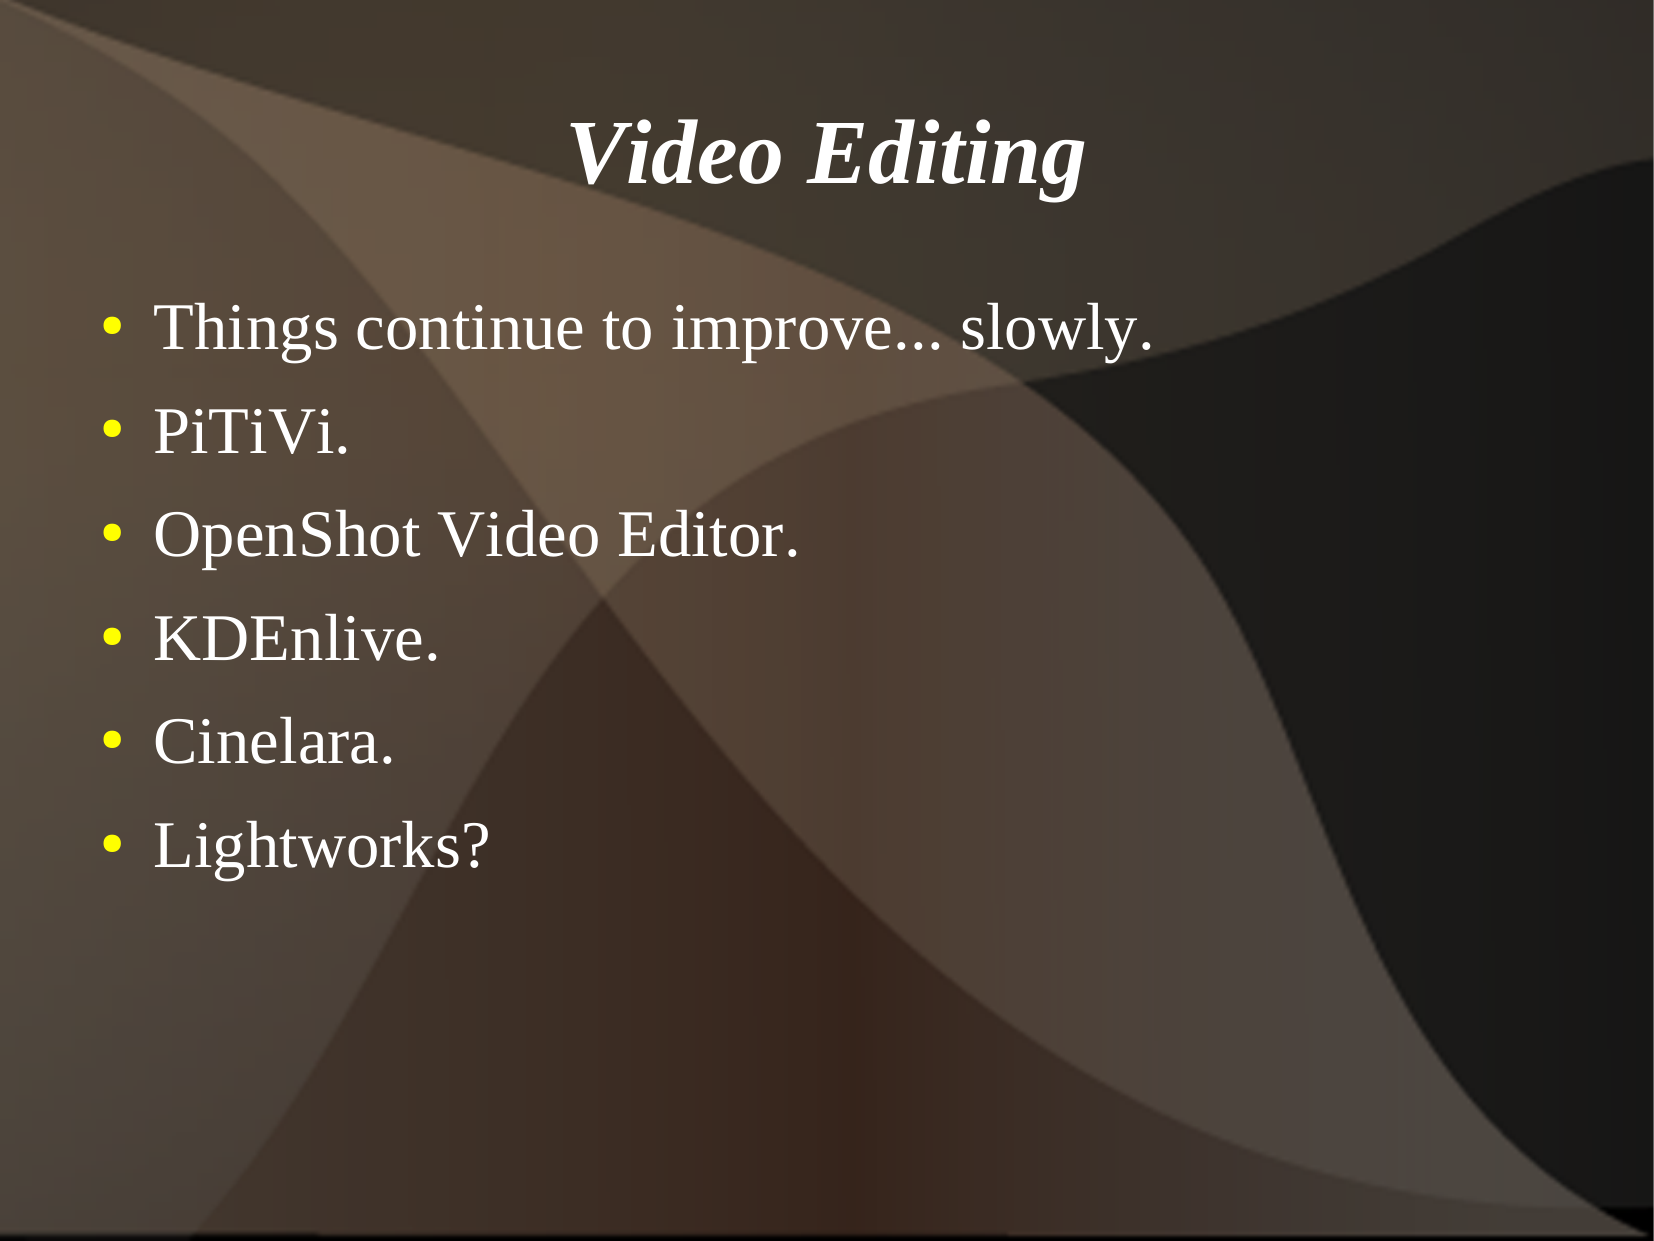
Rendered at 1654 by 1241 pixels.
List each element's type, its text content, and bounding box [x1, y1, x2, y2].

list Things continue to improve... slowly. PiTiVi. OpenShot Video Editor. KDEnlive. Cinelara. Lightworks? [82, 290, 1571, 1094]
picture [0, 0, 1654, 1241]
title Video Editing [82, 56, 1571, 250]
